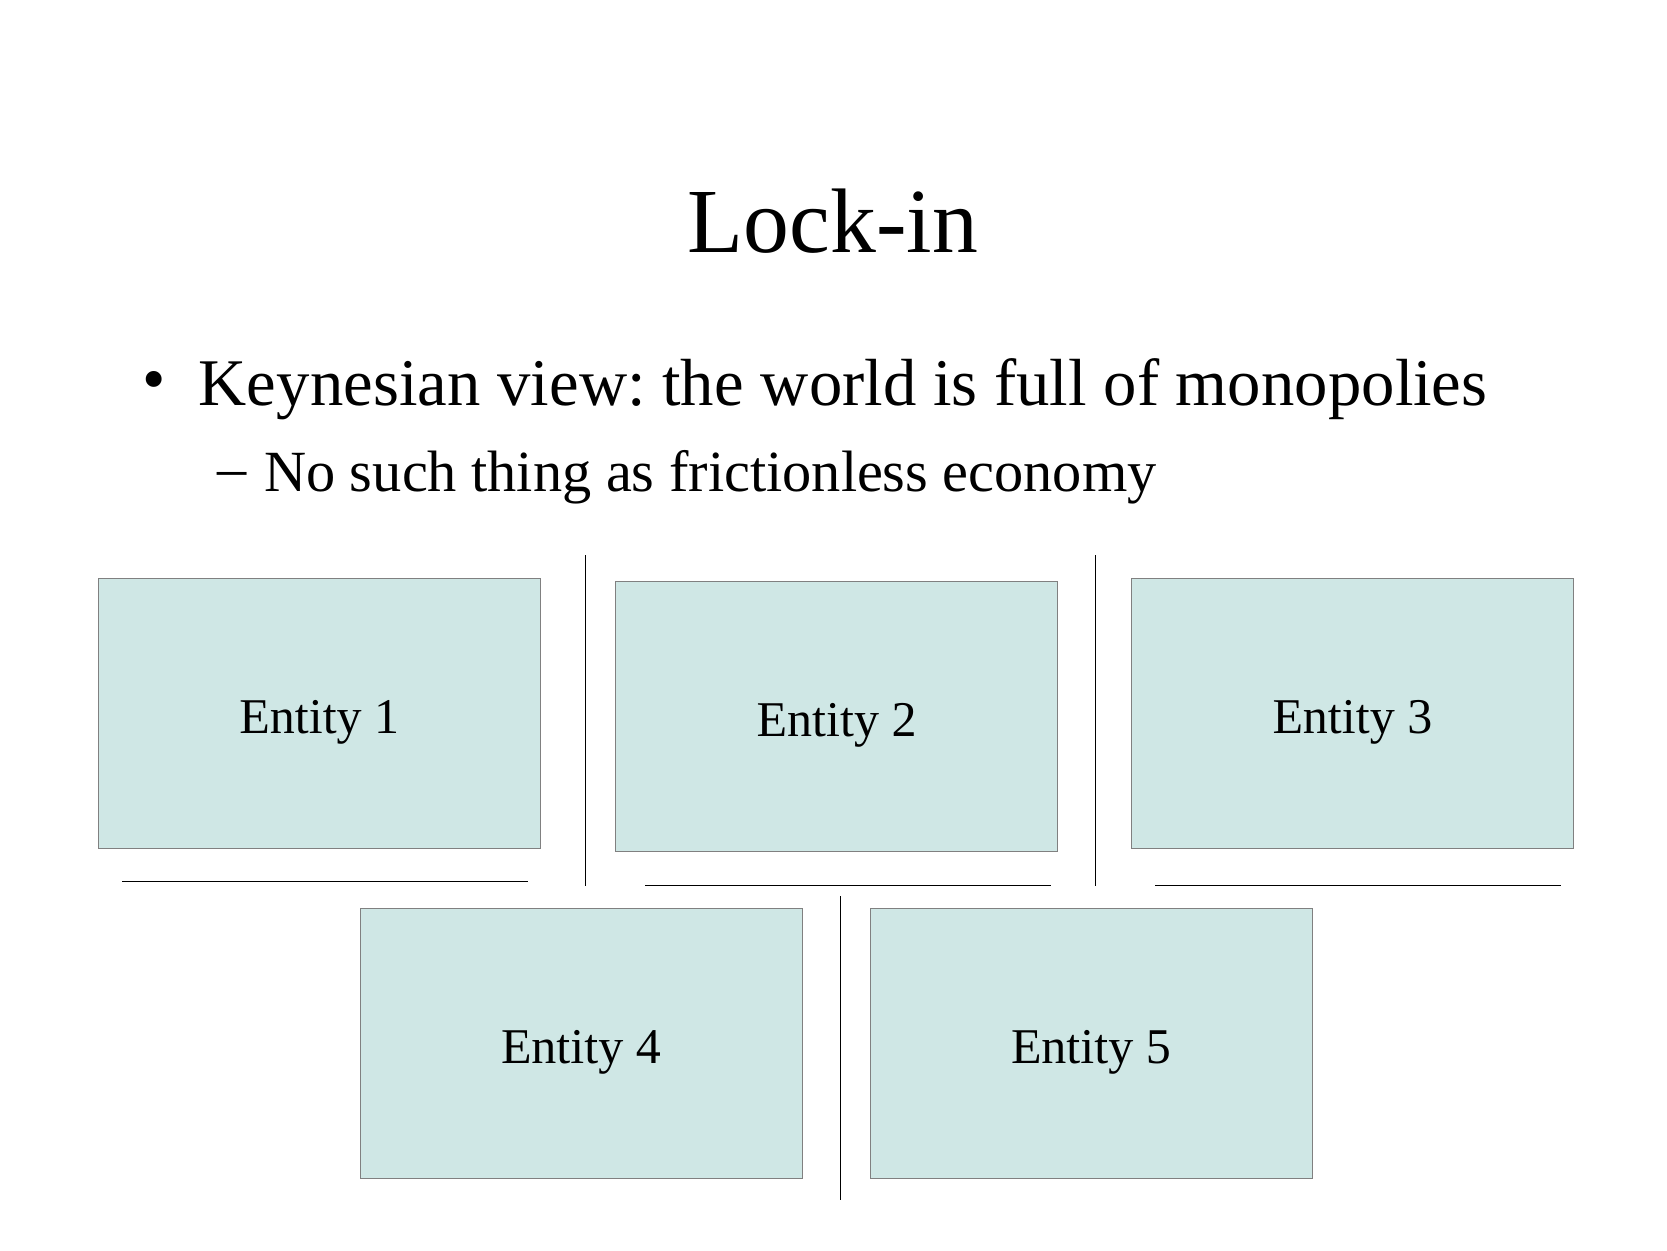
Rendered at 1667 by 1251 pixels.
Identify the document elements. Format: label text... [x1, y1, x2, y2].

list Keynesian view: the world is full of monopolies No such thing as frictionless economy [127, 331, 1545, 1200]
title Lock-in [124, 110, 1542, 320]
text_box Entity 3 [1131, 578, 1574, 849]
text_box Entity 5 [870, 908, 1313, 1179]
text_box Entity 2 [615, 581, 1058, 852]
text_box Entity 4 [360, 908, 803, 1179]
text_box Entity 1 [98, 578, 541, 849]
